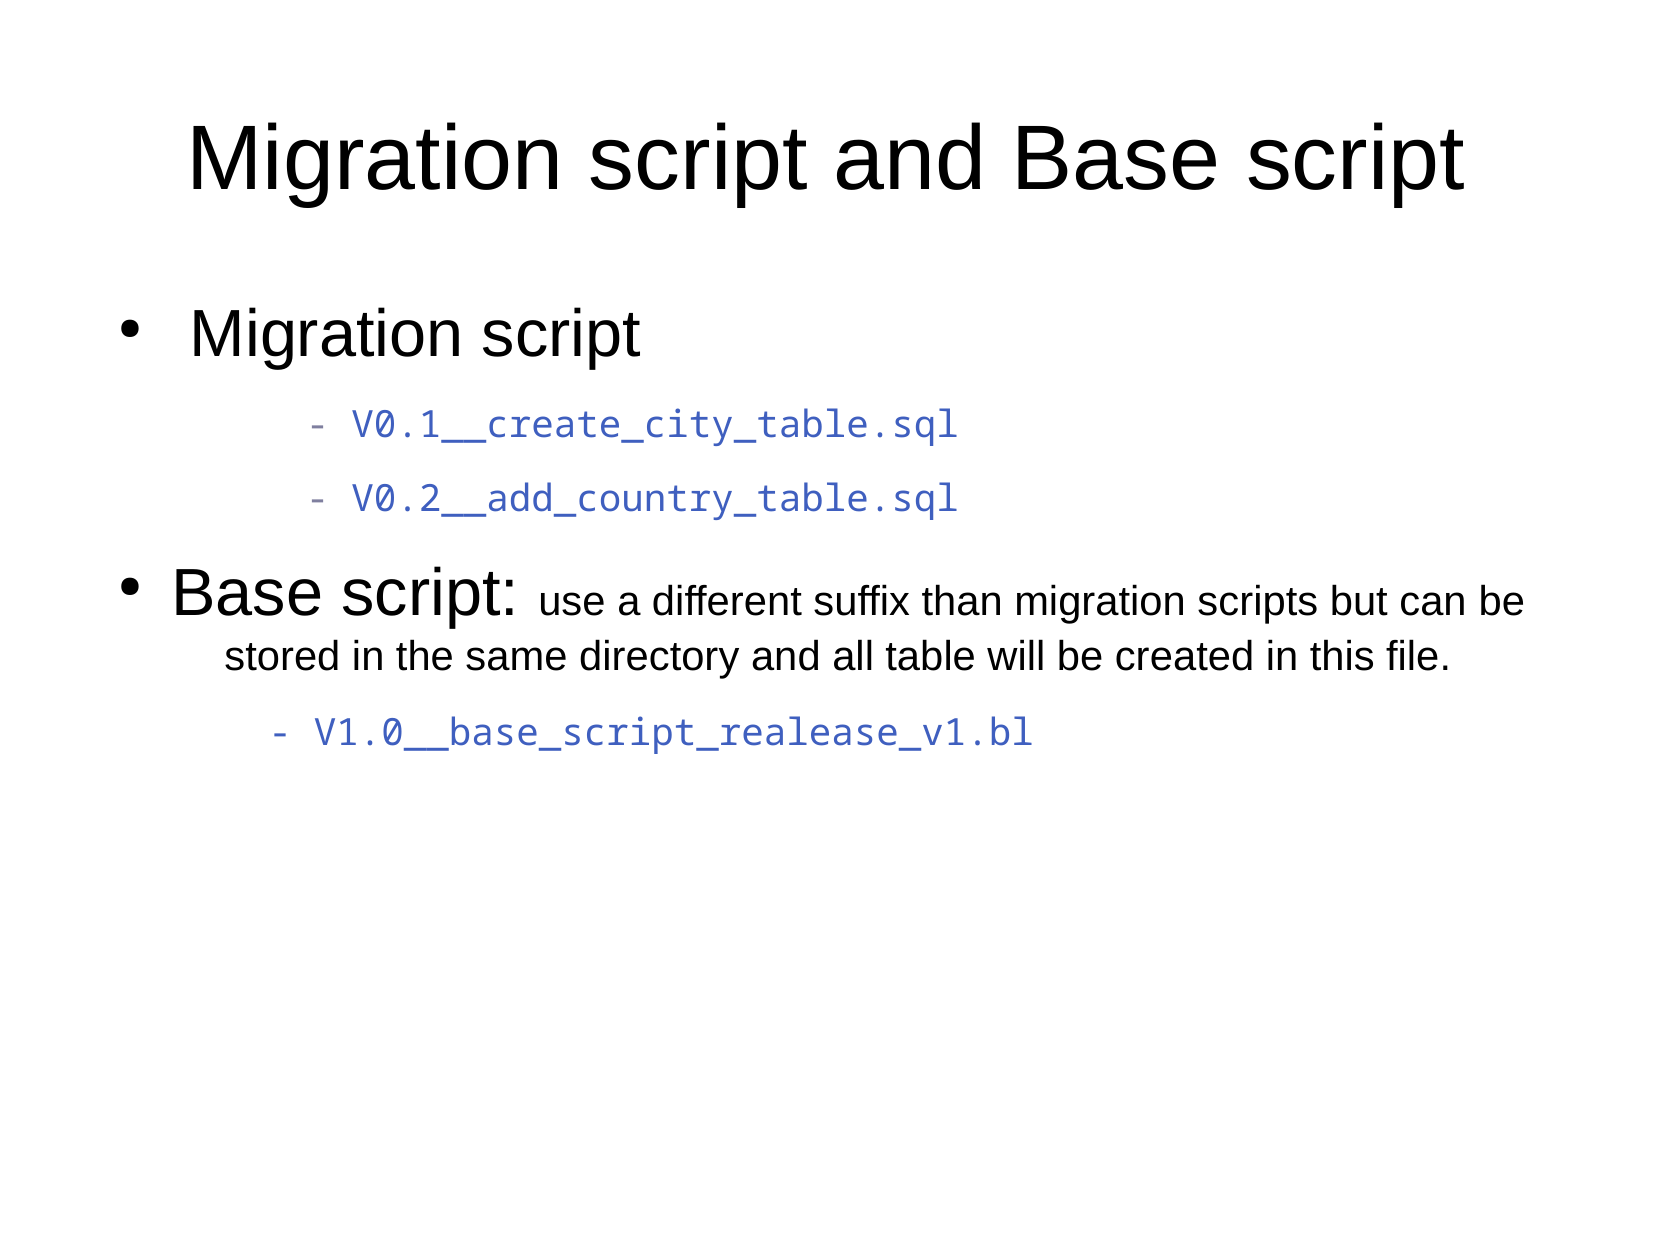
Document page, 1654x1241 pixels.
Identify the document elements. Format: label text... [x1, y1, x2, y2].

title Migration script and Base script [82, 49, 1571, 257]
list Migration script - V0.1__create_city_table.sql - V0.2__add_country_table.sql Base script: use a different suffix than migration scripts but can be stored in the same directory and all table will be created in this file. - V1.0__base_script_realease_v1.bl [82, 290, 1571, 1109]
